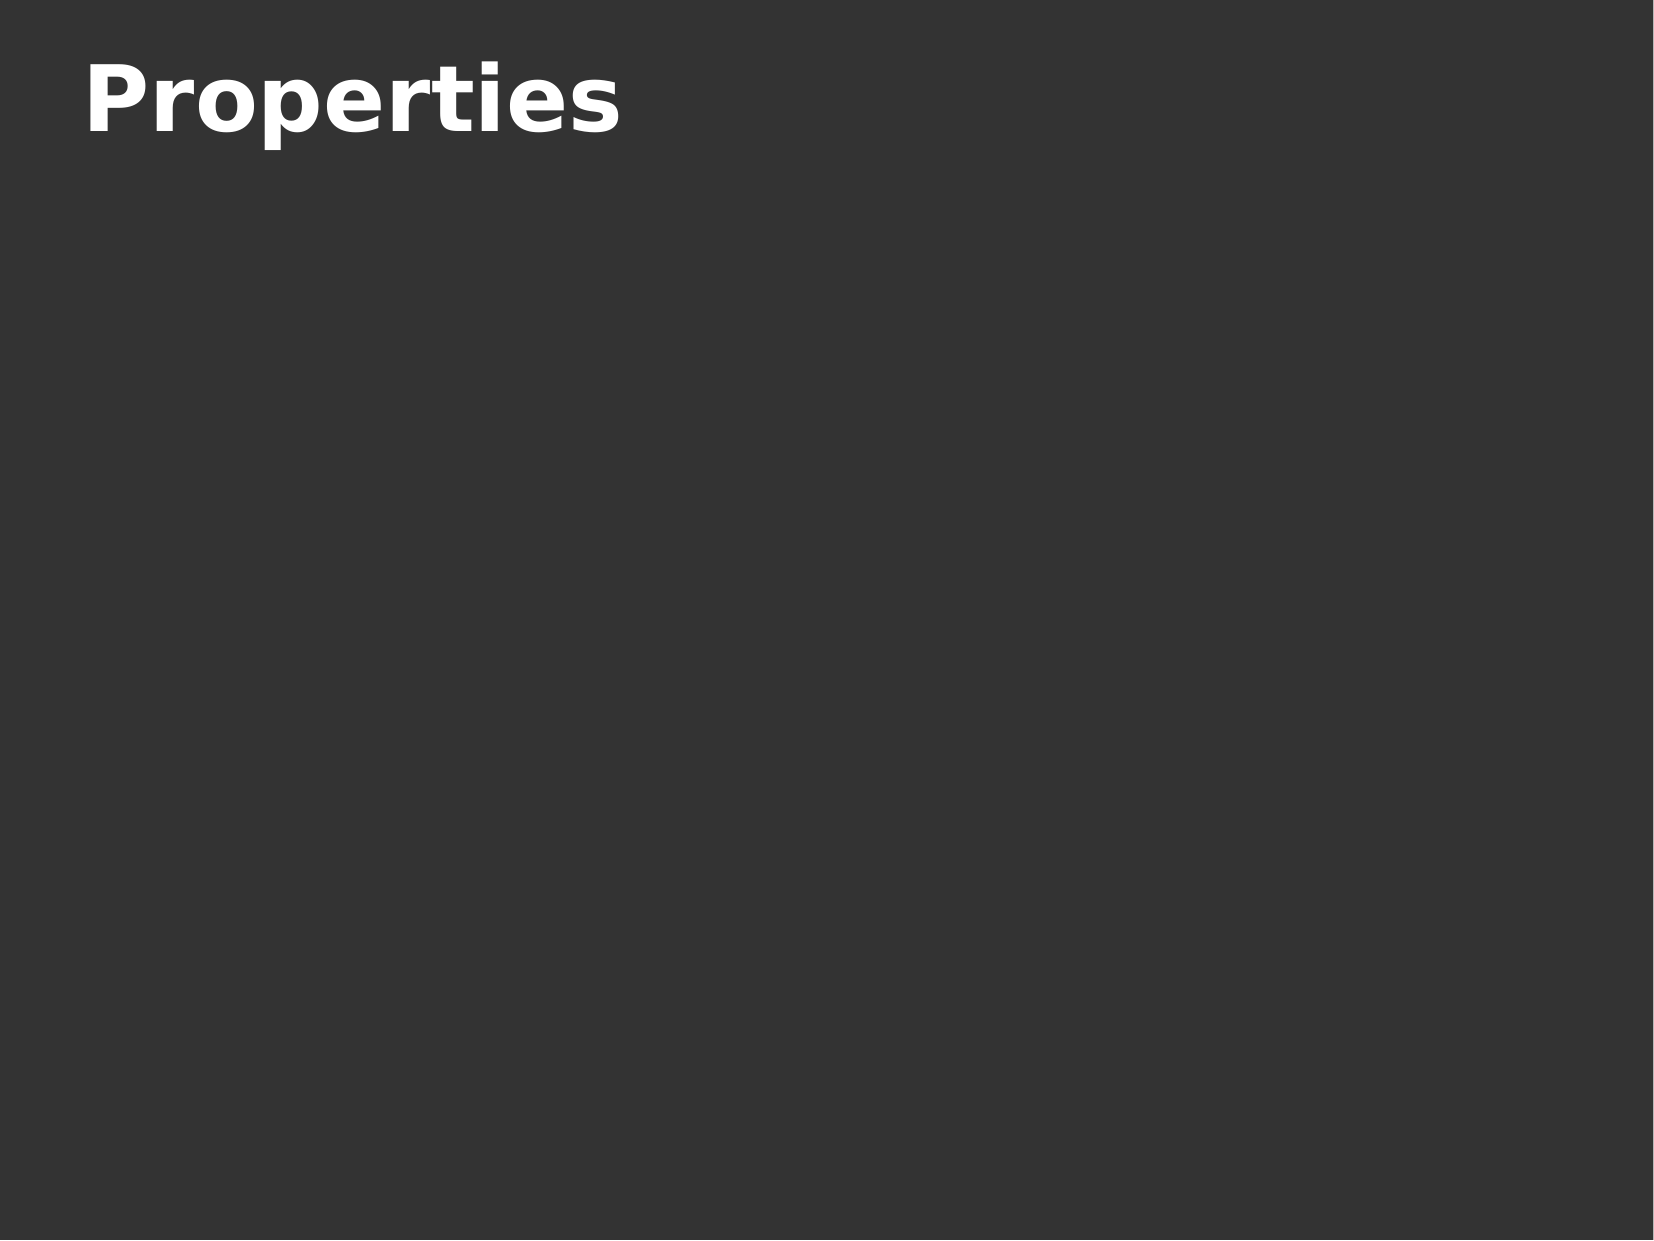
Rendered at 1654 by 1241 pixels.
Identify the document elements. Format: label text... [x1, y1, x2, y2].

title Properties [82, 46, 1571, 154]
